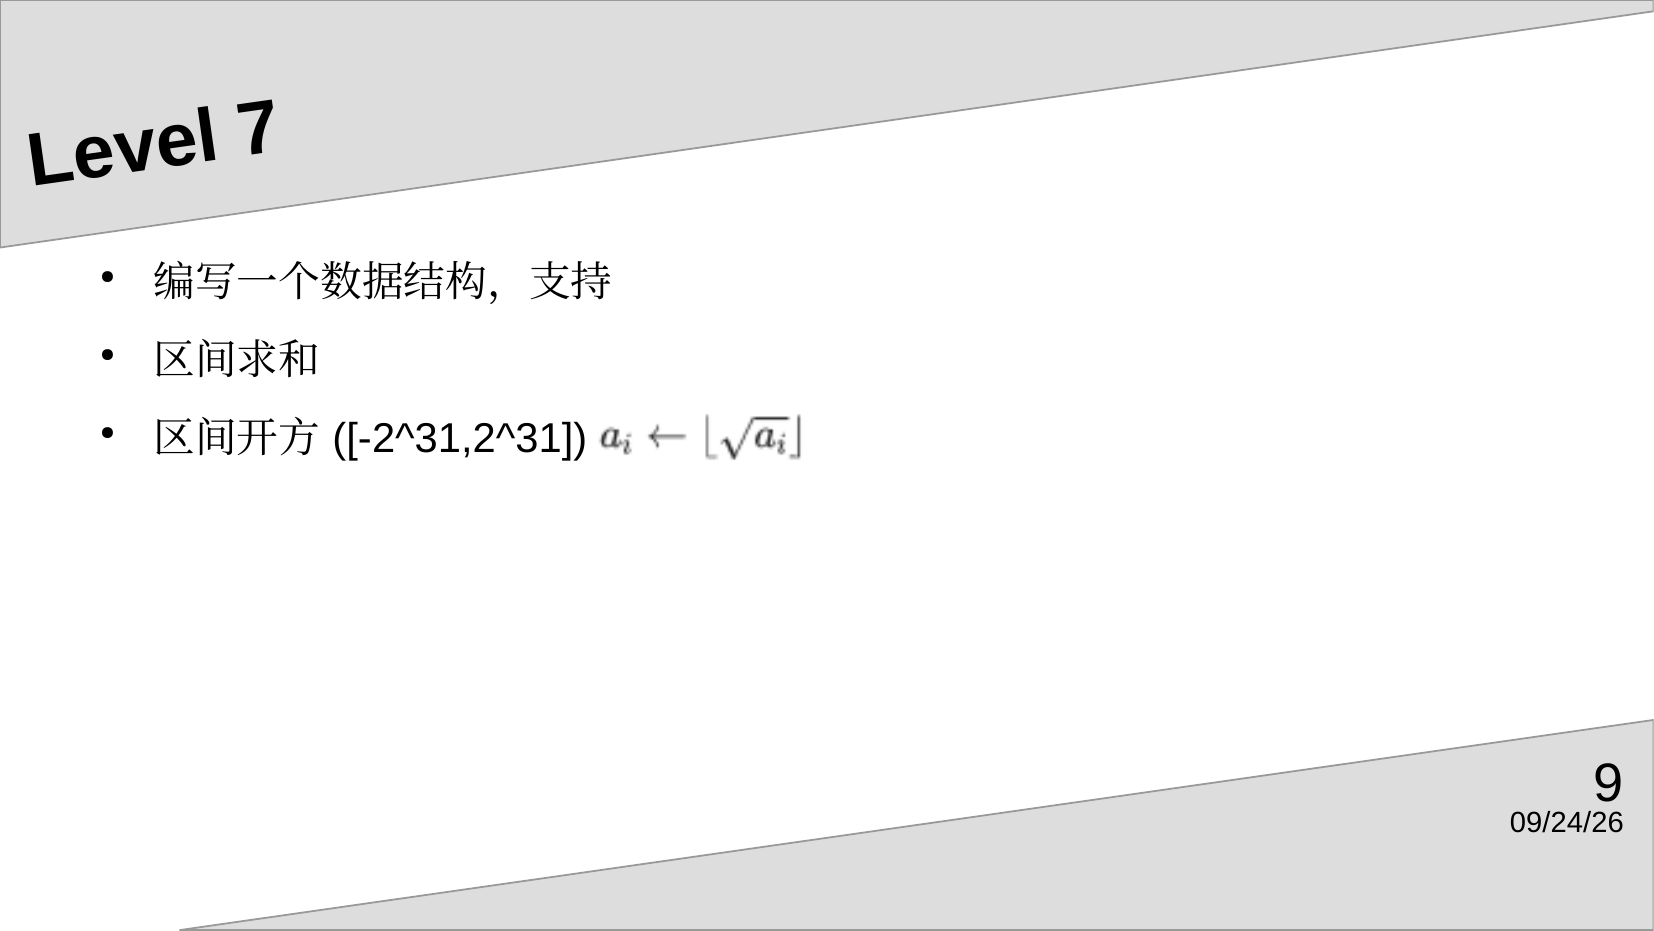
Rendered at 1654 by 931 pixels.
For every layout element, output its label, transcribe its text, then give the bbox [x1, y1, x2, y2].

picture [590, 383, 833, 475]
list 编写一个数据结构，支持 区间求和 区间开方([-2^31,2^31]) [82, 248, 1538, 789]
title Level 7 [16, 0, 1501, 239]
